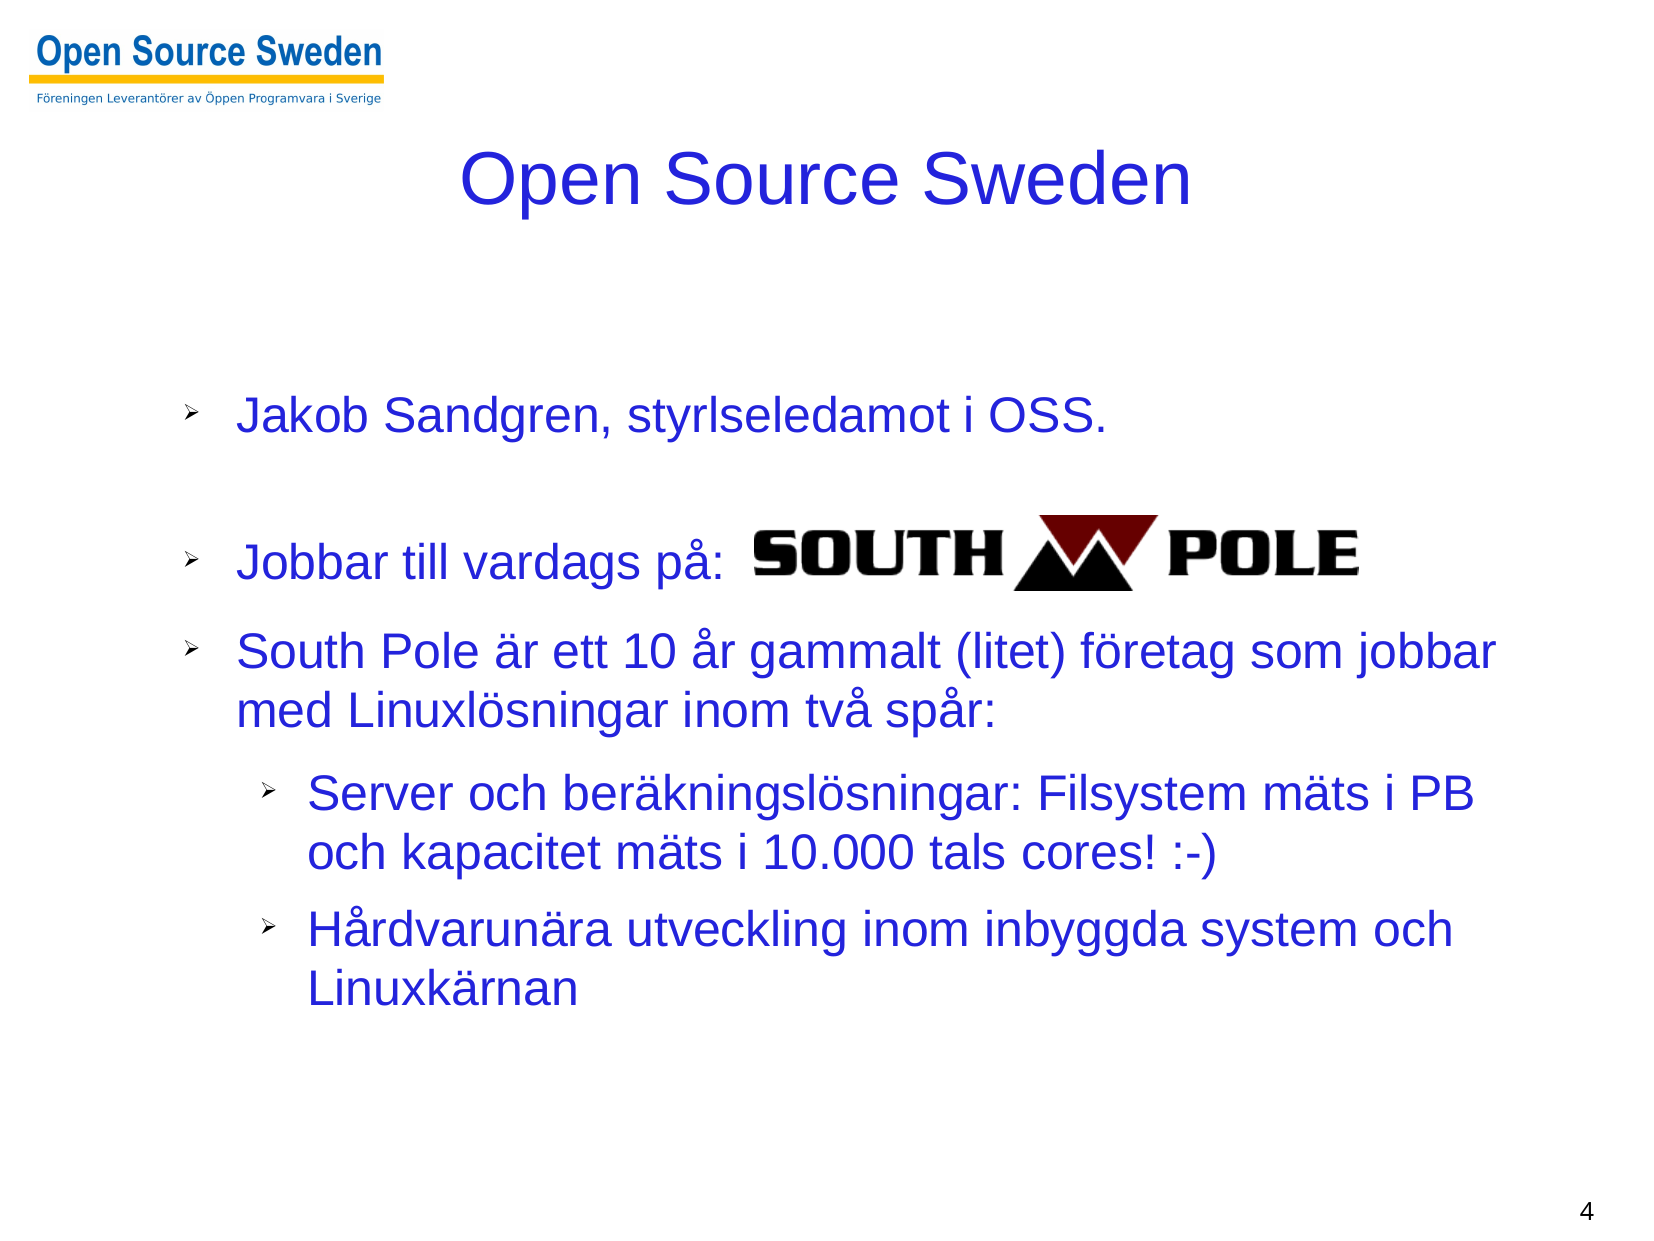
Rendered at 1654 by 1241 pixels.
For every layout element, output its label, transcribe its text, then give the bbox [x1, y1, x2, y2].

picture [29, 29, 384, 112]
list Jakob Sandgren, styrlseledamot i OSS. Jobbar till vardags på: South Pole är ett 10 år gammalt (litet) företag som jobbar med Linuxlösningar inom två spår: Server och beräkningslösningar: Filsystem mäts i PB och kapacitet mäts i 10.000 tals cores! :-) Hårdvarunära utveckling inom inbyggda system och Linuxkärnan [165, 383, 1535, 1105]
title Open Source Sweden [82, 114, 1571, 243]
picture [754, 515, 1359, 591]
